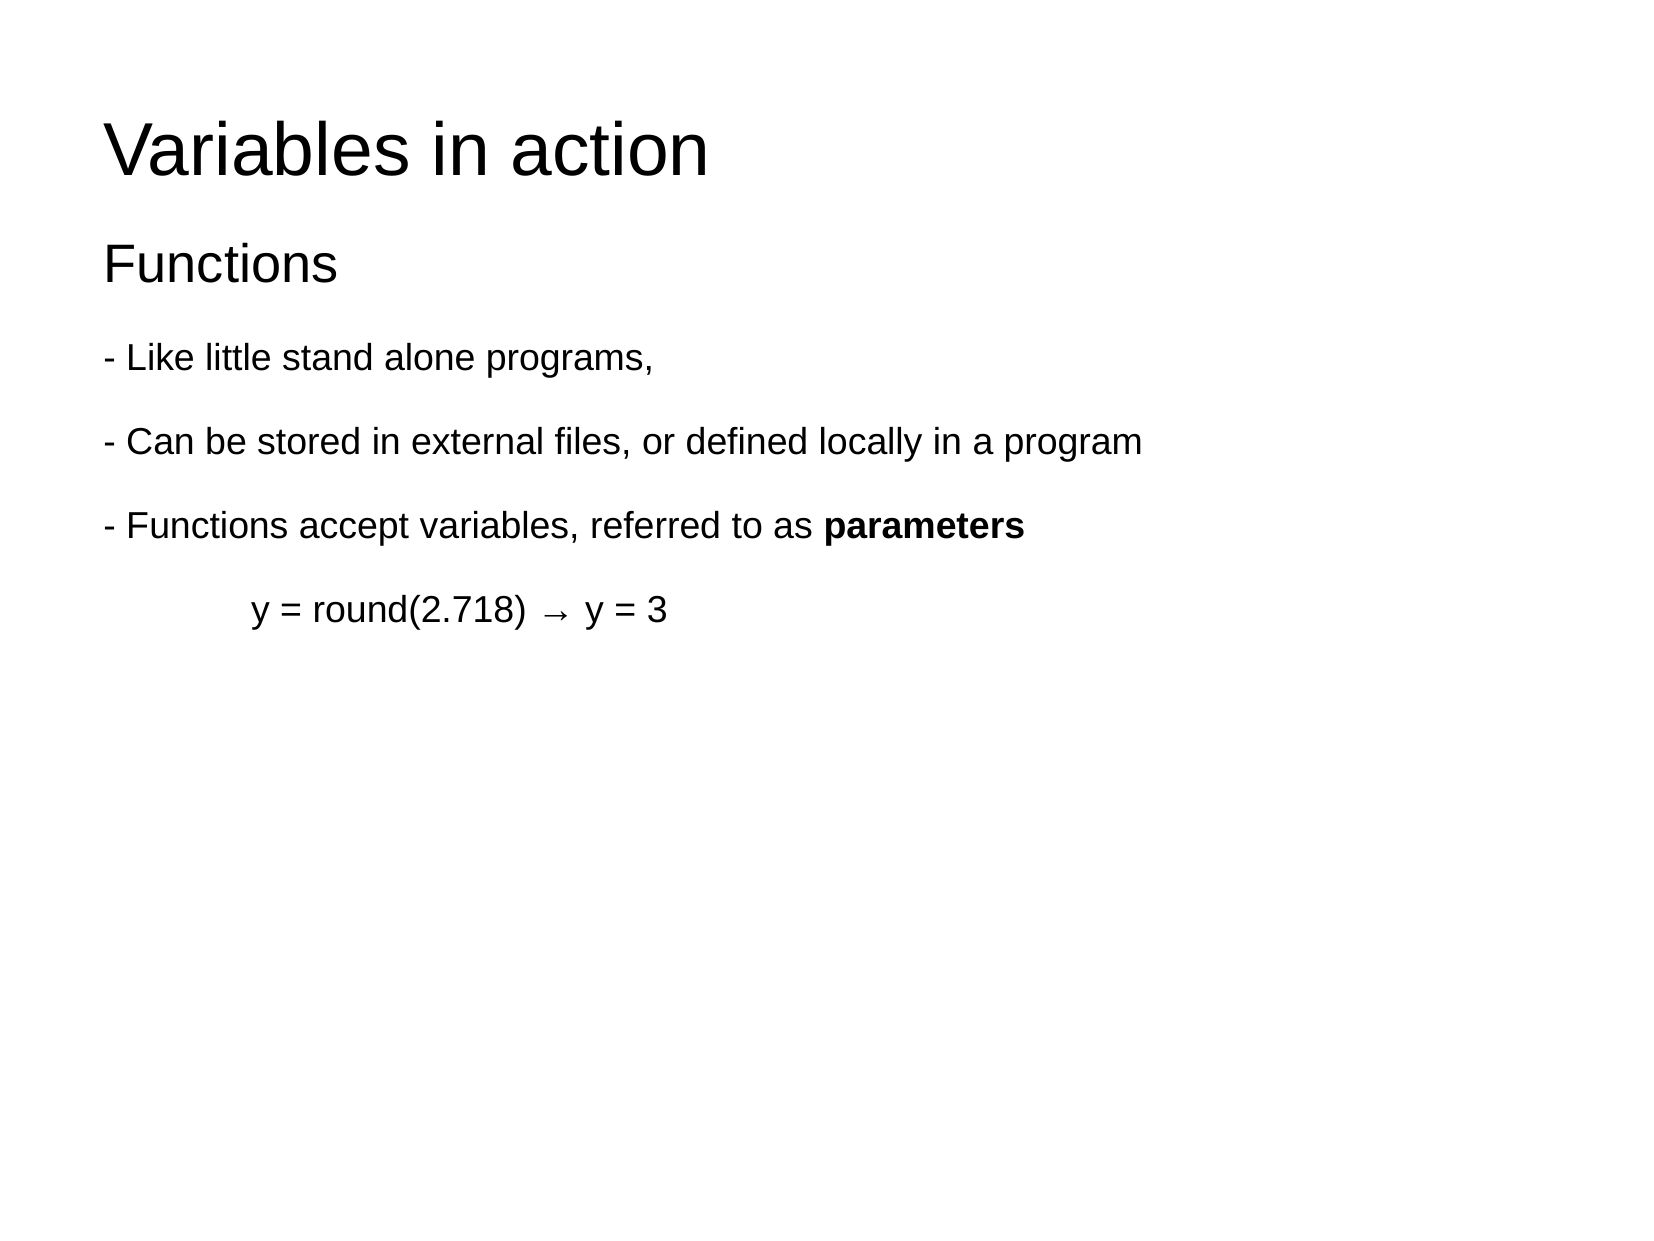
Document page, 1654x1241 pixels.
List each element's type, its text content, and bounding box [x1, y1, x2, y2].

text_box Variables in action Functions - Like little stand alone programs, - Can be stored in external files, or defined locally in a program - Functions accept variables, referred to as parameters y = round(2.718) → y = 3 [88, 100, 1565, 638]
